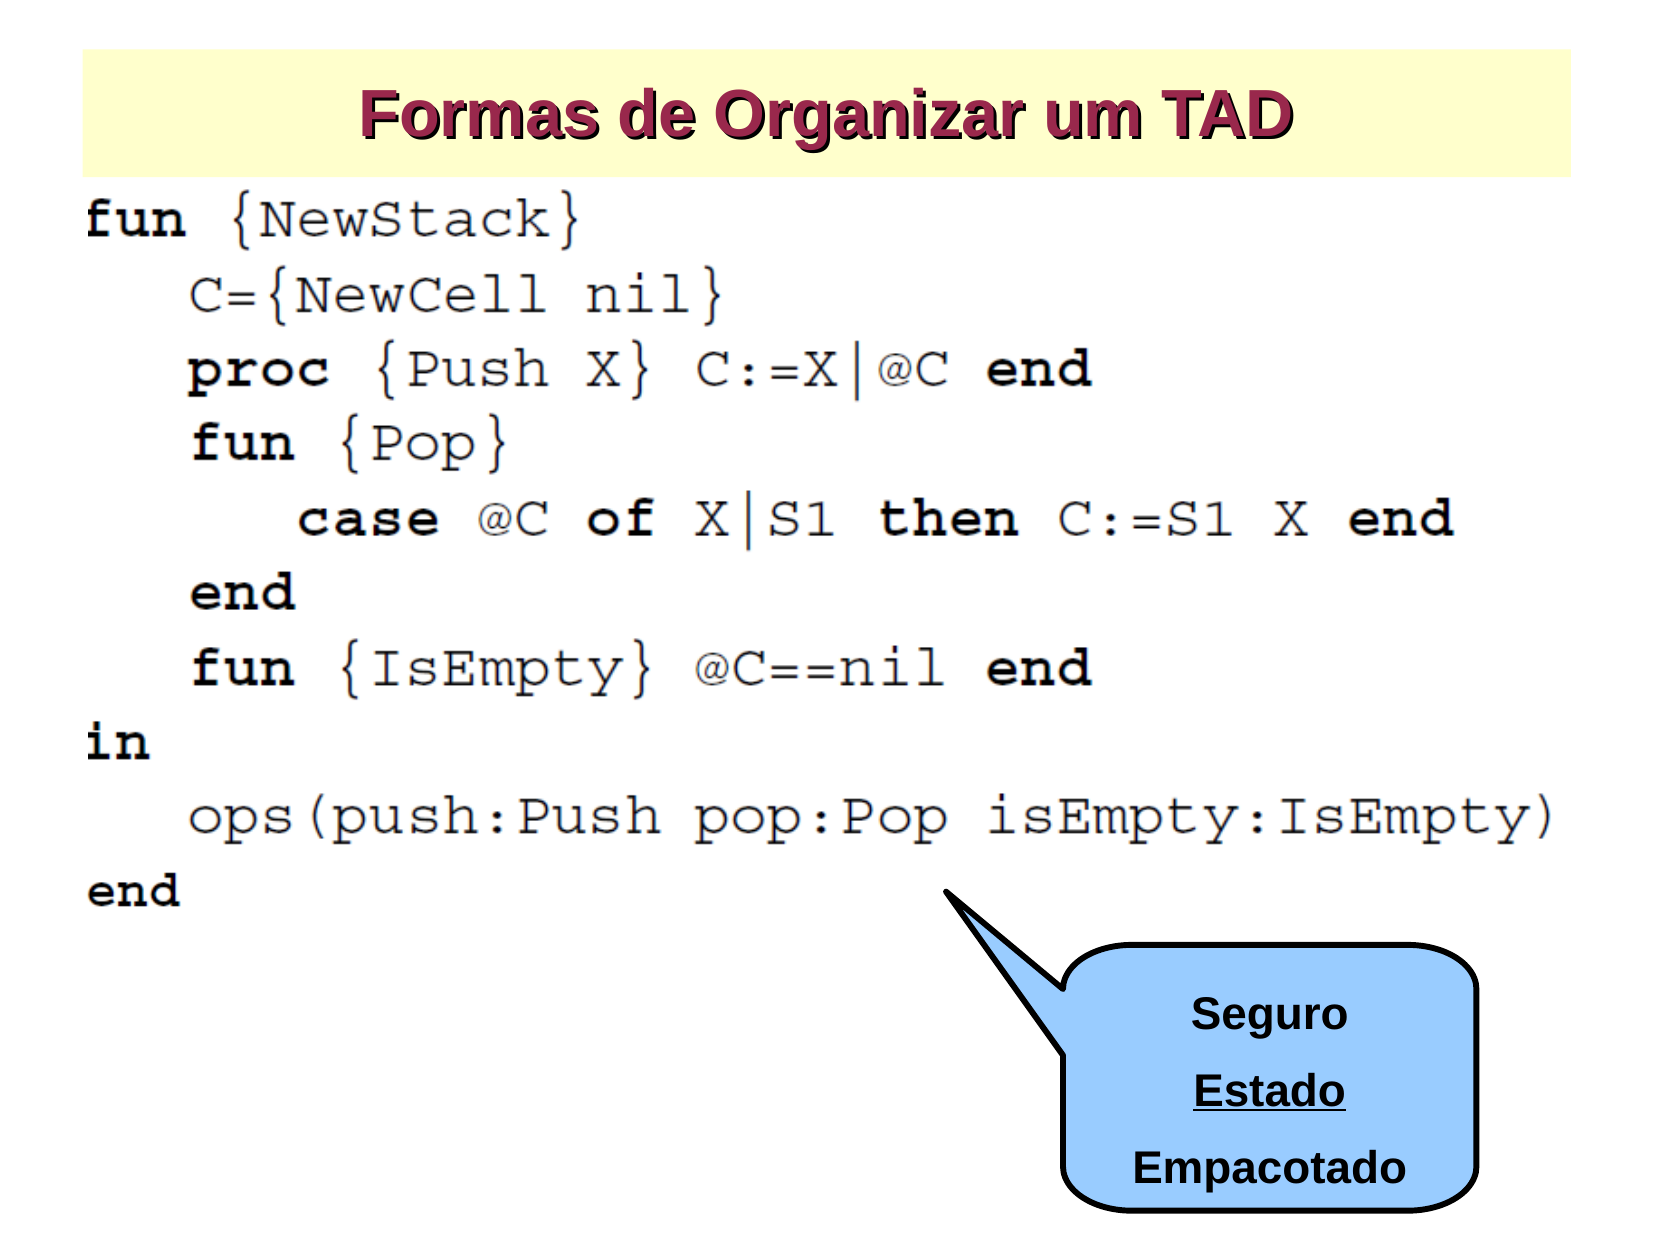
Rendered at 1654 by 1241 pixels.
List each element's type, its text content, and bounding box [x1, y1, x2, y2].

picture [88, 188, 1565, 857]
text_box Seguro Estado Empacotado [946, 891, 1477, 1211]
picture [82, 870, 182, 916]
title Formas de Organizar um TAD [82, 49, 1571, 178]
